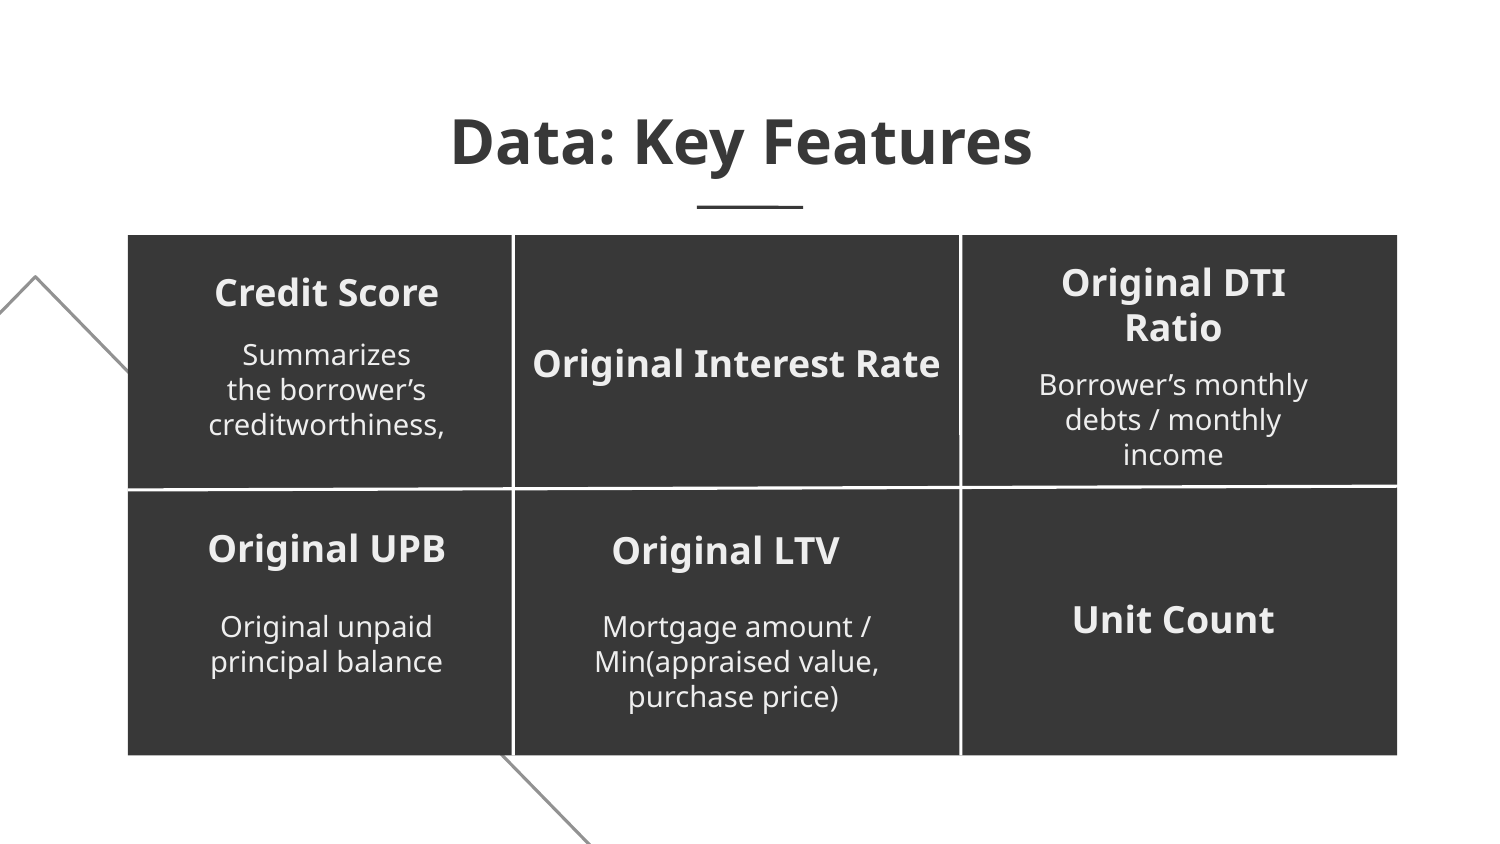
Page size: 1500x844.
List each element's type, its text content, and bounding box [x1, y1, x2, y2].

title Original Interest Rate [515, 329, 959, 396]
title Unit Count [1019, 585, 1328, 652]
subtitle Borrower’s monthly debts / monthly income [1020, 351, 1327, 438]
title Credit Score [171, 258, 483, 325]
title Data: Key Features [323, 87, 1177, 174]
title Original UPB [171, 514, 483, 581]
subtitle Original unpaid principal balance [173, 592, 480, 680]
subtitle Mortgage amount / Min(appraised value, purchase price) [515, 592, 959, 680]
title Original LTV [595, 561, 905, 592]
title Original DTI Ratio [1019, 270, 1328, 337]
subtitle Summarizes the borrower’s creditworthiness, [173, 321, 480, 409]
